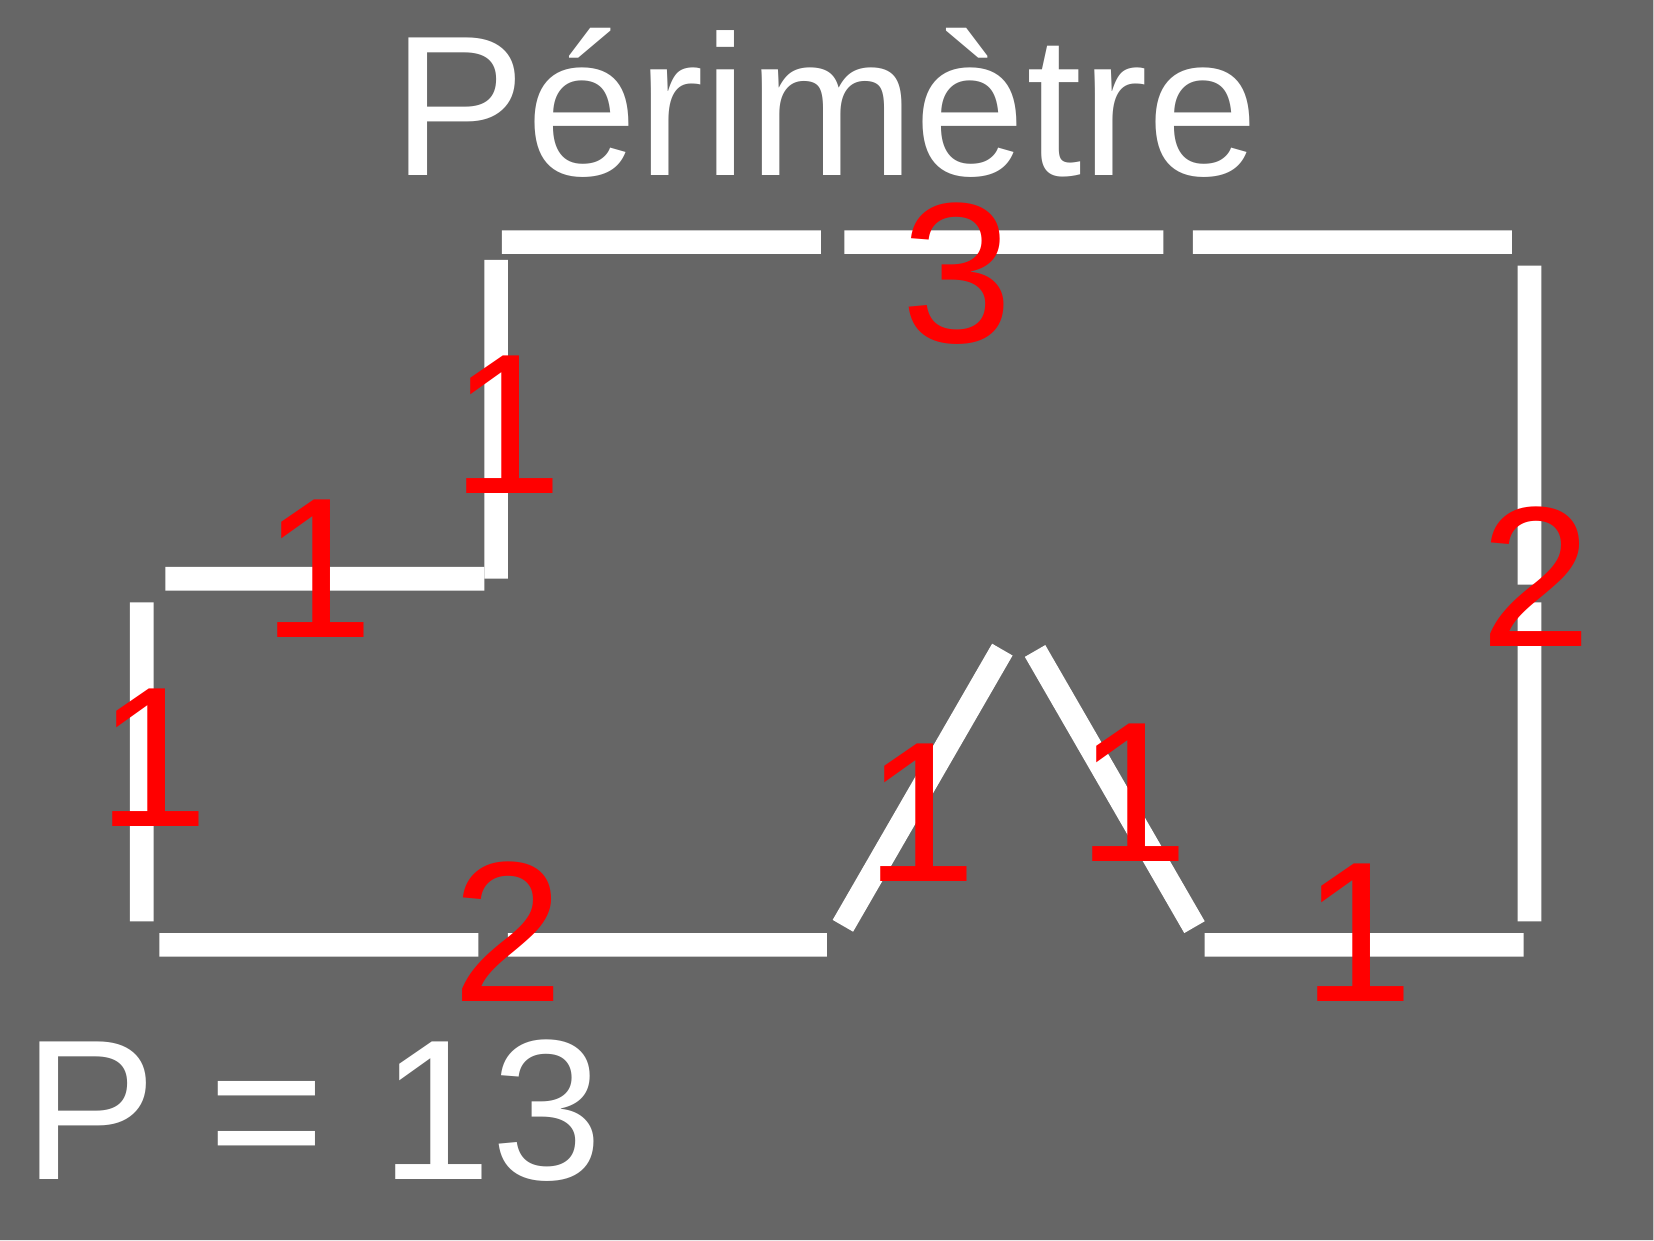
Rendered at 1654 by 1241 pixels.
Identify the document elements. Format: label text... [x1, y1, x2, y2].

title Périmètre [353, 0, 1300, 237]
text_box 1 [1287, 812, 1429, 1052]
text_box 1 [82, 637, 224, 877]
text_box 2 [437, 812, 579, 980]
title P = 13 [23, 980, 970, 1241]
text_box 1 [850, 693, 992, 932]
text_box 3 [886, 153, 1028, 393]
text_box 2 [1465, 458, 1607, 697]
text_box [0, 0, 1654, 1241]
text_box 1 [437, 304, 578, 544]
text_box 1 [1062, 673, 1204, 912]
text_box 1 [248, 448, 389, 688]
